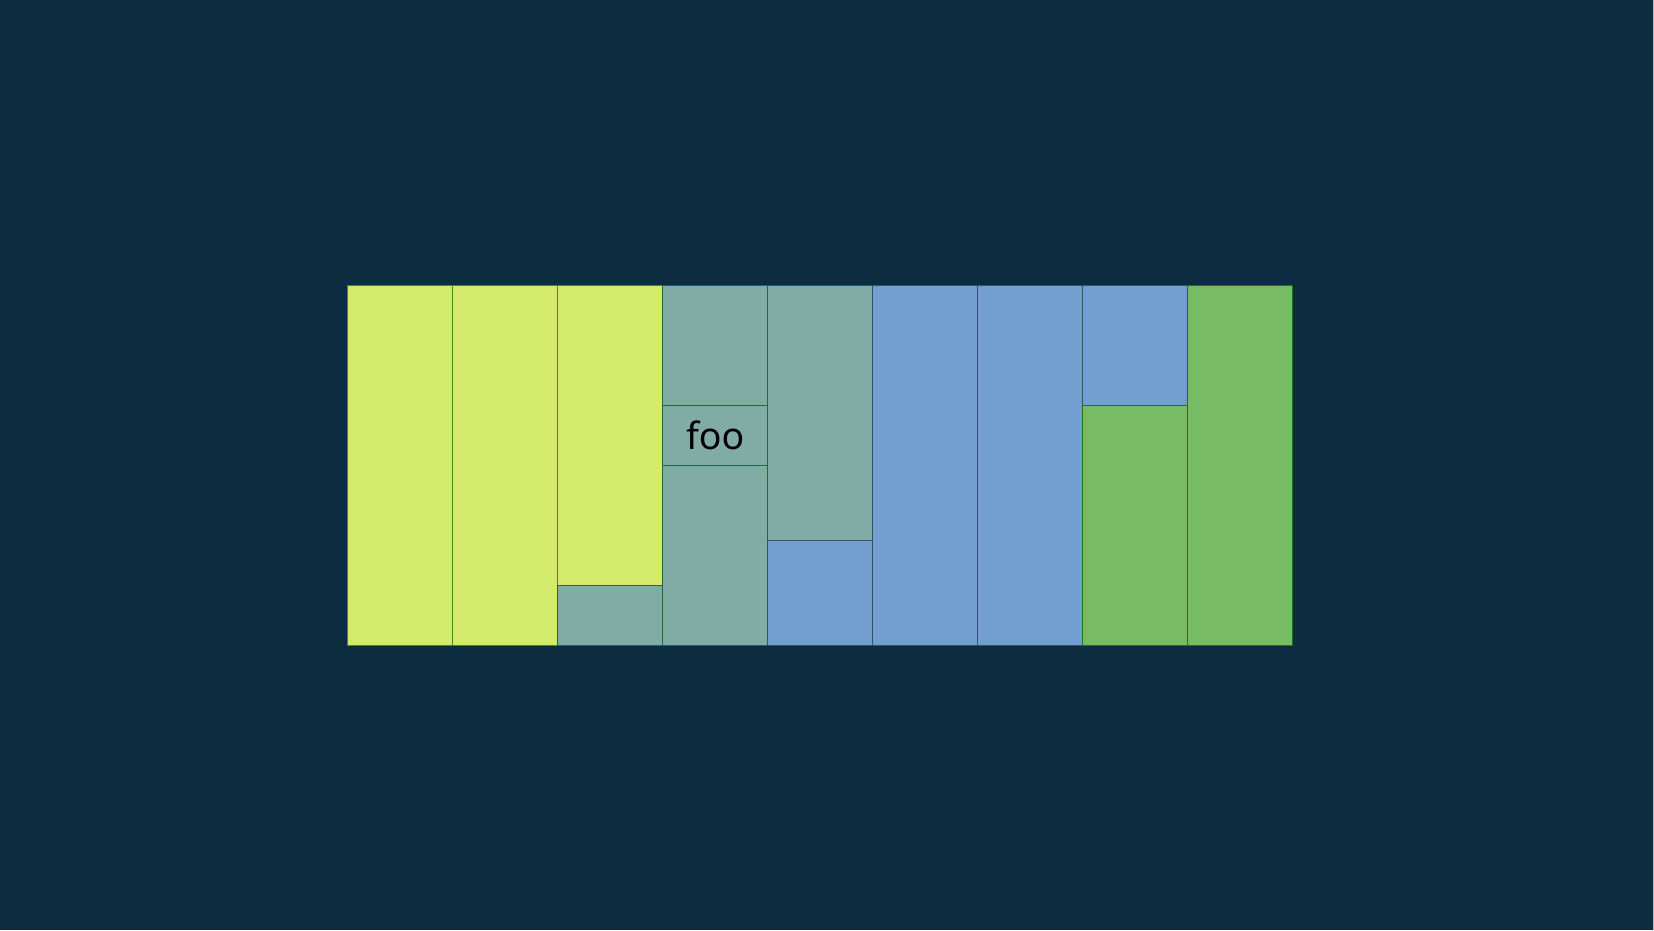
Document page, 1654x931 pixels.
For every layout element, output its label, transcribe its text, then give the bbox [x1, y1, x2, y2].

text_box [347, 285, 1293, 646]
text_box foo [662, 405, 768, 466]
